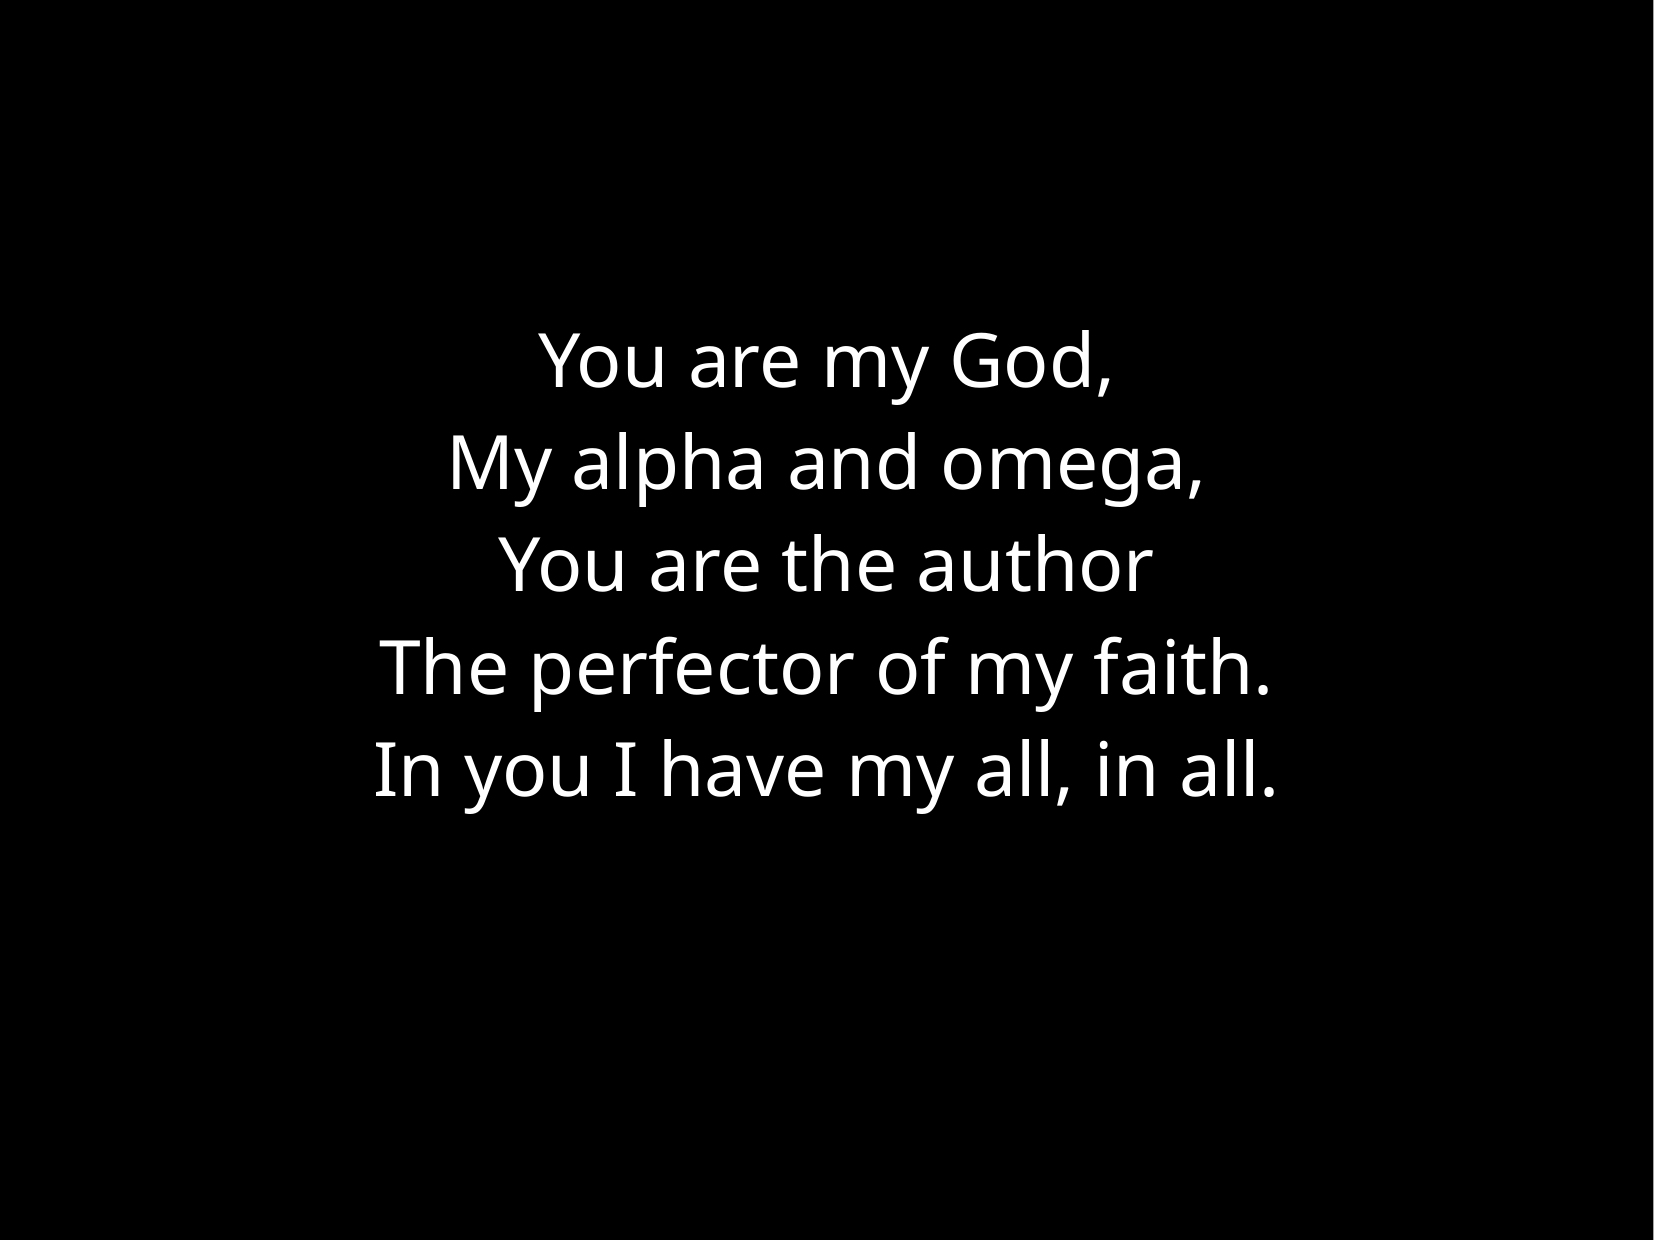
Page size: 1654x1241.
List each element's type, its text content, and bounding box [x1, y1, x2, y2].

list You are my God, My alpha and omega, You are the author The perfector of my faith. In you I have my all, in all. [0, 307, 1654, 1027]
